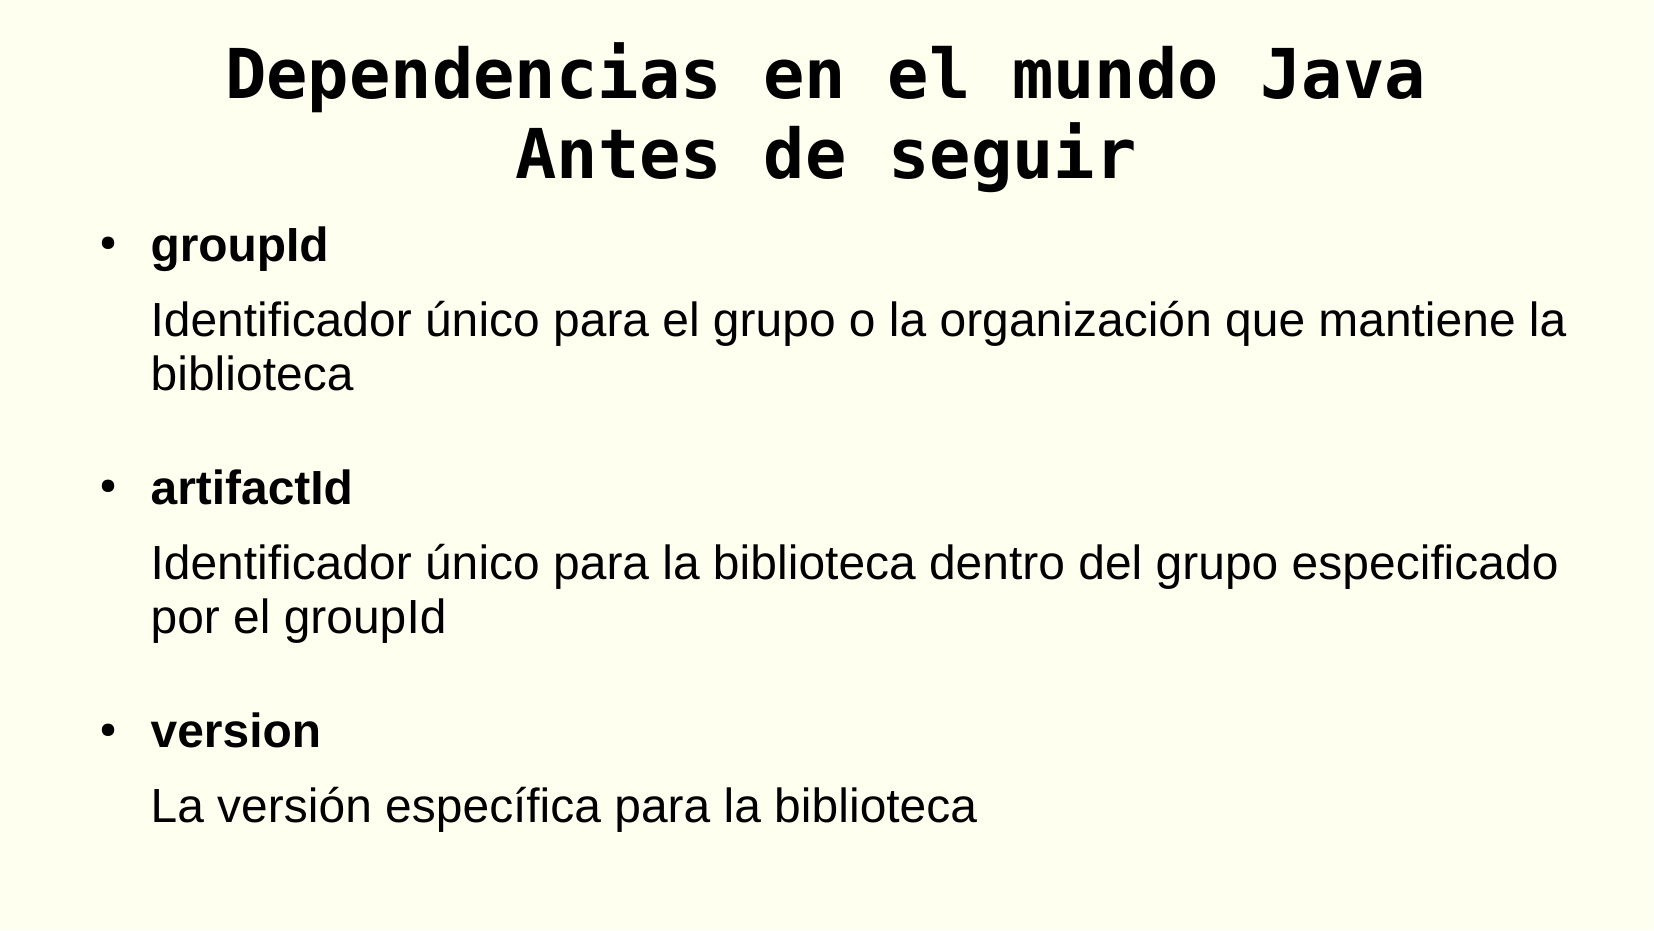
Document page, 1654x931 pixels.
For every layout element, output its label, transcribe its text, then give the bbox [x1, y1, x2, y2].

title Dependencias en el mundo Java Antes de seguir [82, 34, 1571, 195]
list groupId Identificador único para el grupo o la organización que mantiene la biblioteca artifactId Identificador único para la biblioteca dentro del grupo especificado por el groupId version La versión específica para la biblioteca [82, 217, 1571, 836]
